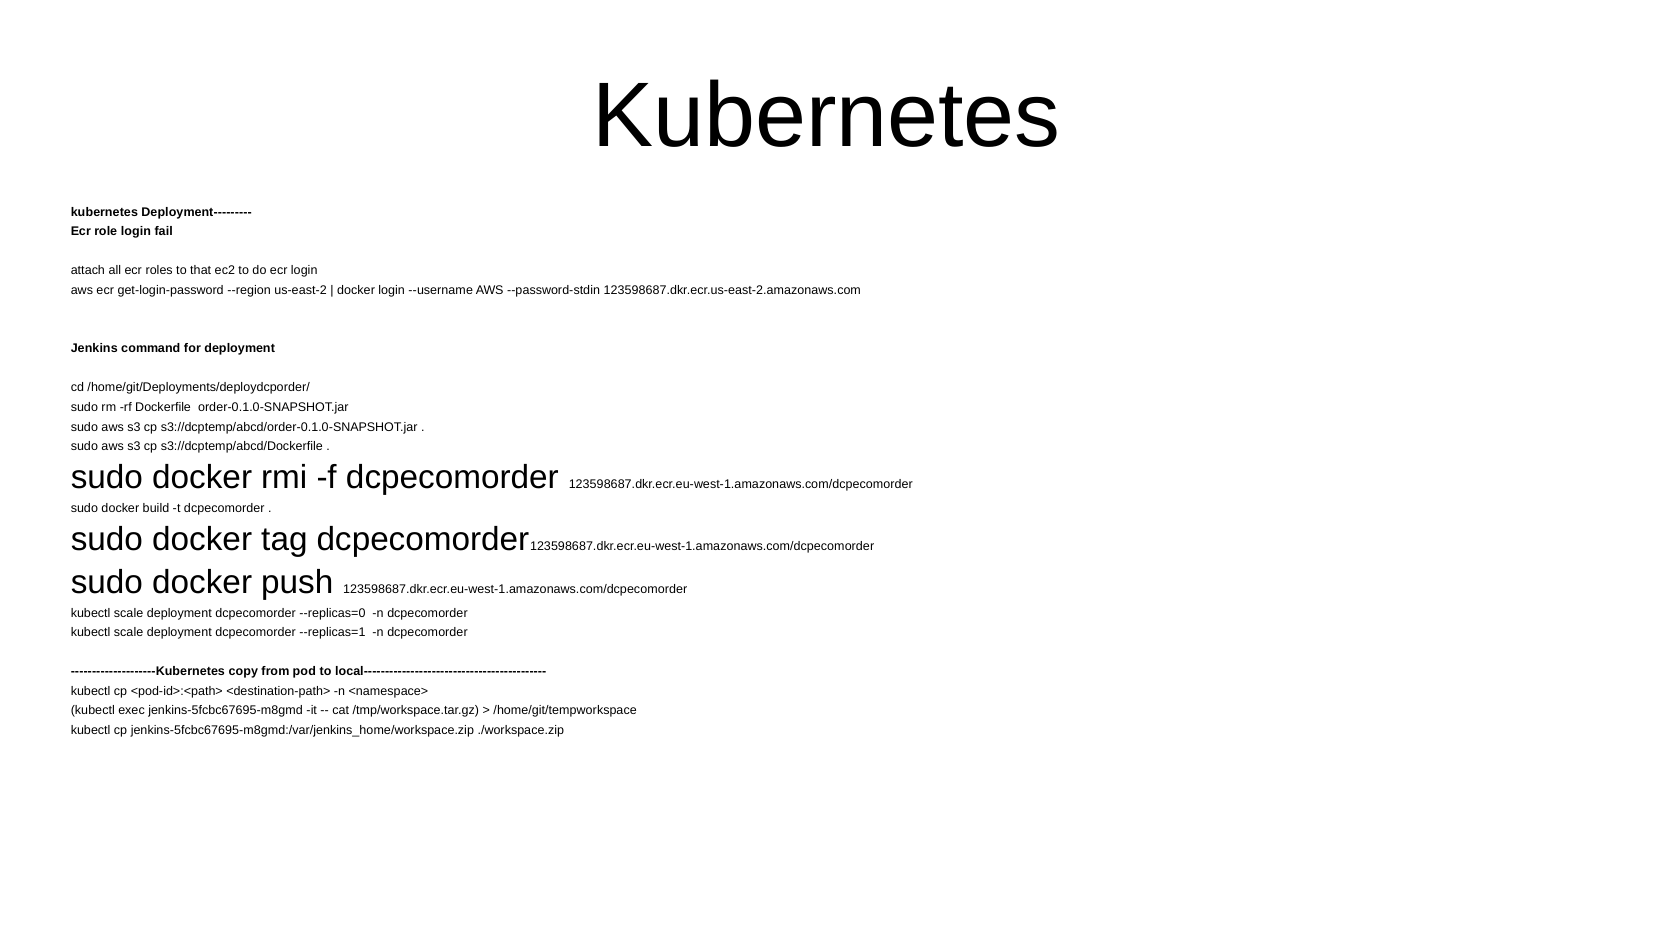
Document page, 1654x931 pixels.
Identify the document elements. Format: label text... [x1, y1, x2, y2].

list kubernetes Deployment--------- Ecr role login fail attach all ecr roles to that ec2 to do ecr login aws ecr get-login-password --region us-east-2 | docker login --username AWS --password-stdin 123598687.dkr.ecr.us-east-2.amazonaws.com Jenkins command for deployment cd /home/git/Deployments/deploydcporder/ sudo rm -rf Dockerfile order-0.1.0-SNAPSHOT.jar sudo aws s3 cp s3://dcptemp/abcd/order-0.1.0-SNAPSHOT.jar . sudo aws s3 cp s3://dcptemp/abcd/Dockerfile . sudo docker rmi -f dcpecomorder 123598687.dkr.ecr.eu-west-1.amazonaws.com/dcpecomorder sudo docker build -t dcpecomorder . sudo docker tag dcpecomorder123598687.dkr.ecr.eu-west-1.amazonaws.com/dcpecomorder sudo docker push 123598687.dkr.ecr.eu-west-1.amazonaws.com/dcpecomorder kubectl scale deployment dcpecomorder --replicas=0 -n dcpecomorder kubectl scale deployment dcpecomorder --replicas=1 -n dcpecomorder --------------------Kubernetes copy from pod to local------------------------------------------- kubectl cp <pod-id>:<path> <destination-path> -n <namespace> (kubectl exec jenkins-5fcbc67695-m8gmd -it -- cat /tmp/workspace.tar.gz) > /home/git/tempworkspace kubectl cp jenkins-5fcbc67695-m8gmd:/var/jenkins_home/workspace.zip ./workspace.zip [70, 204, 1560, 745]
title Kubernetes [82, 37, 1571, 193]
